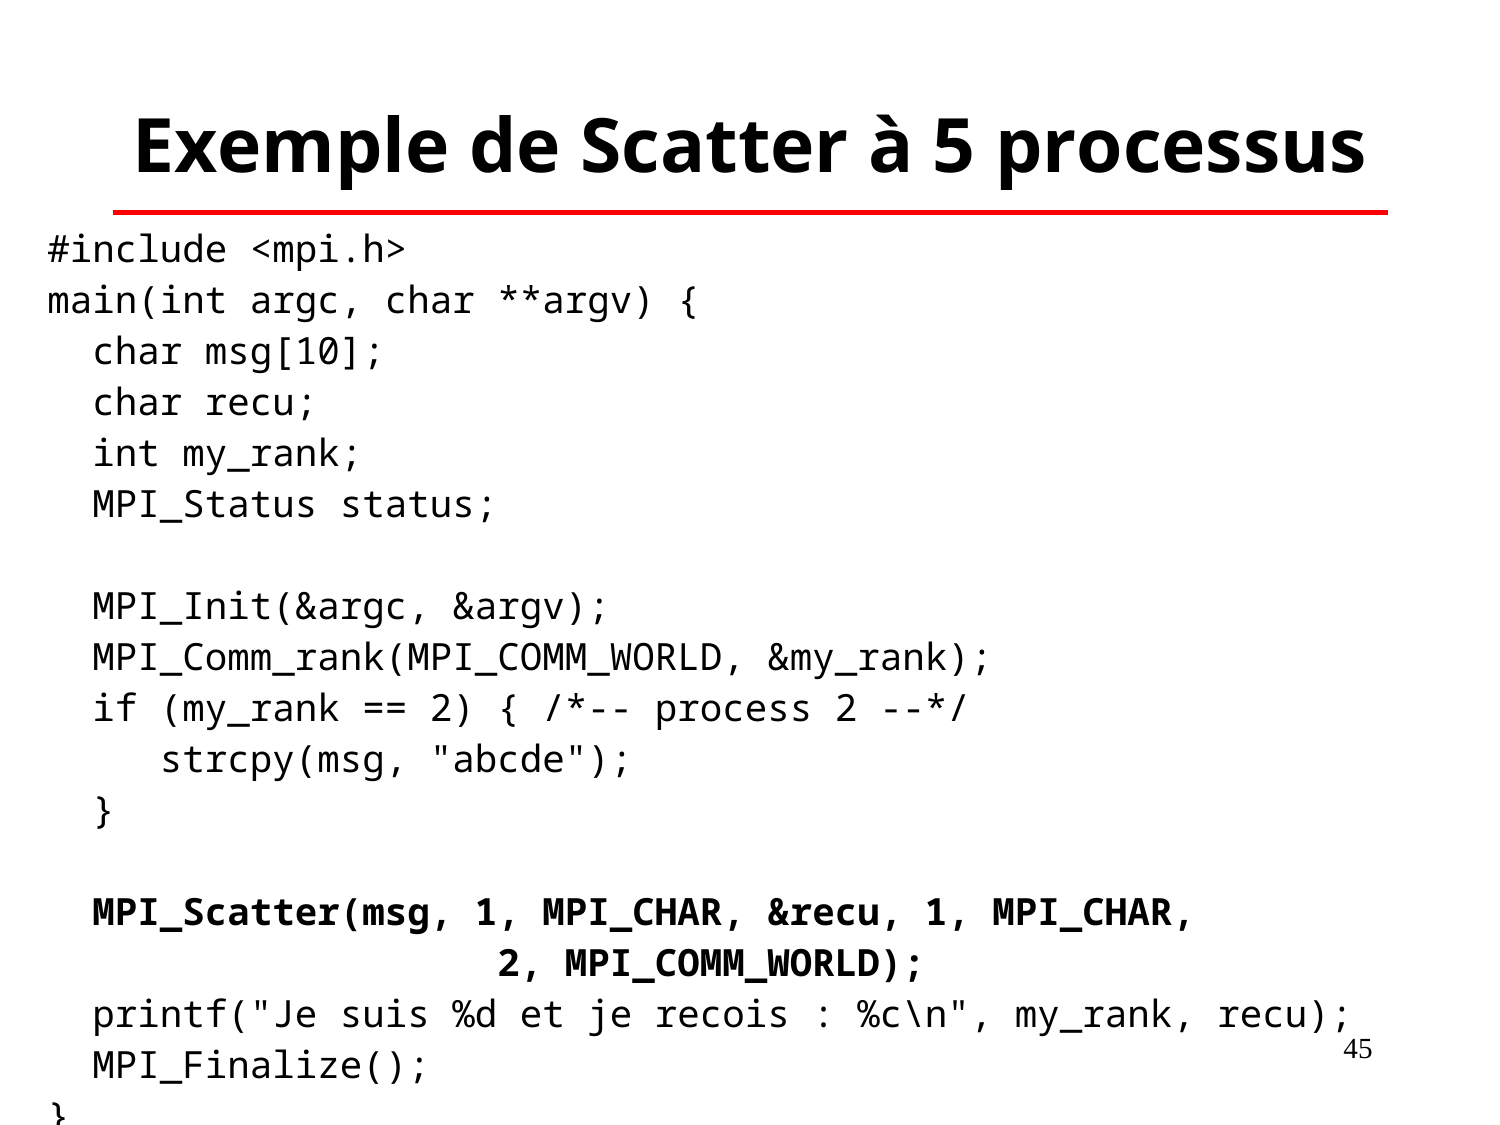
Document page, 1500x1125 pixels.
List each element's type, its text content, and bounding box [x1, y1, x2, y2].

text_box #include <mpi.h> main(int argc, char **argv) { char msg[10]; char recu; int my_rank; MPI_Status status; MPI_Init(&argc, &argv); MPI_Comm_rank(MPI_COMM_WORLD, &my_rank); if (my_rank == 2) { /*-- process 2 --*/ strcpy(msg, "abcde"); } MPI_Scatter(msg, 1, MPI_CHAR, &recu, 1, MPI_CHAR, 2, MPI_COMM_WORLD); printf("Je suis %d et je recois : %c\n", my_rank, recu); MPI_Finalize(); } [32, 214, 1461, 1125]
title Exemple de Scatter à 5 processus [112, 49, 1388, 214]
